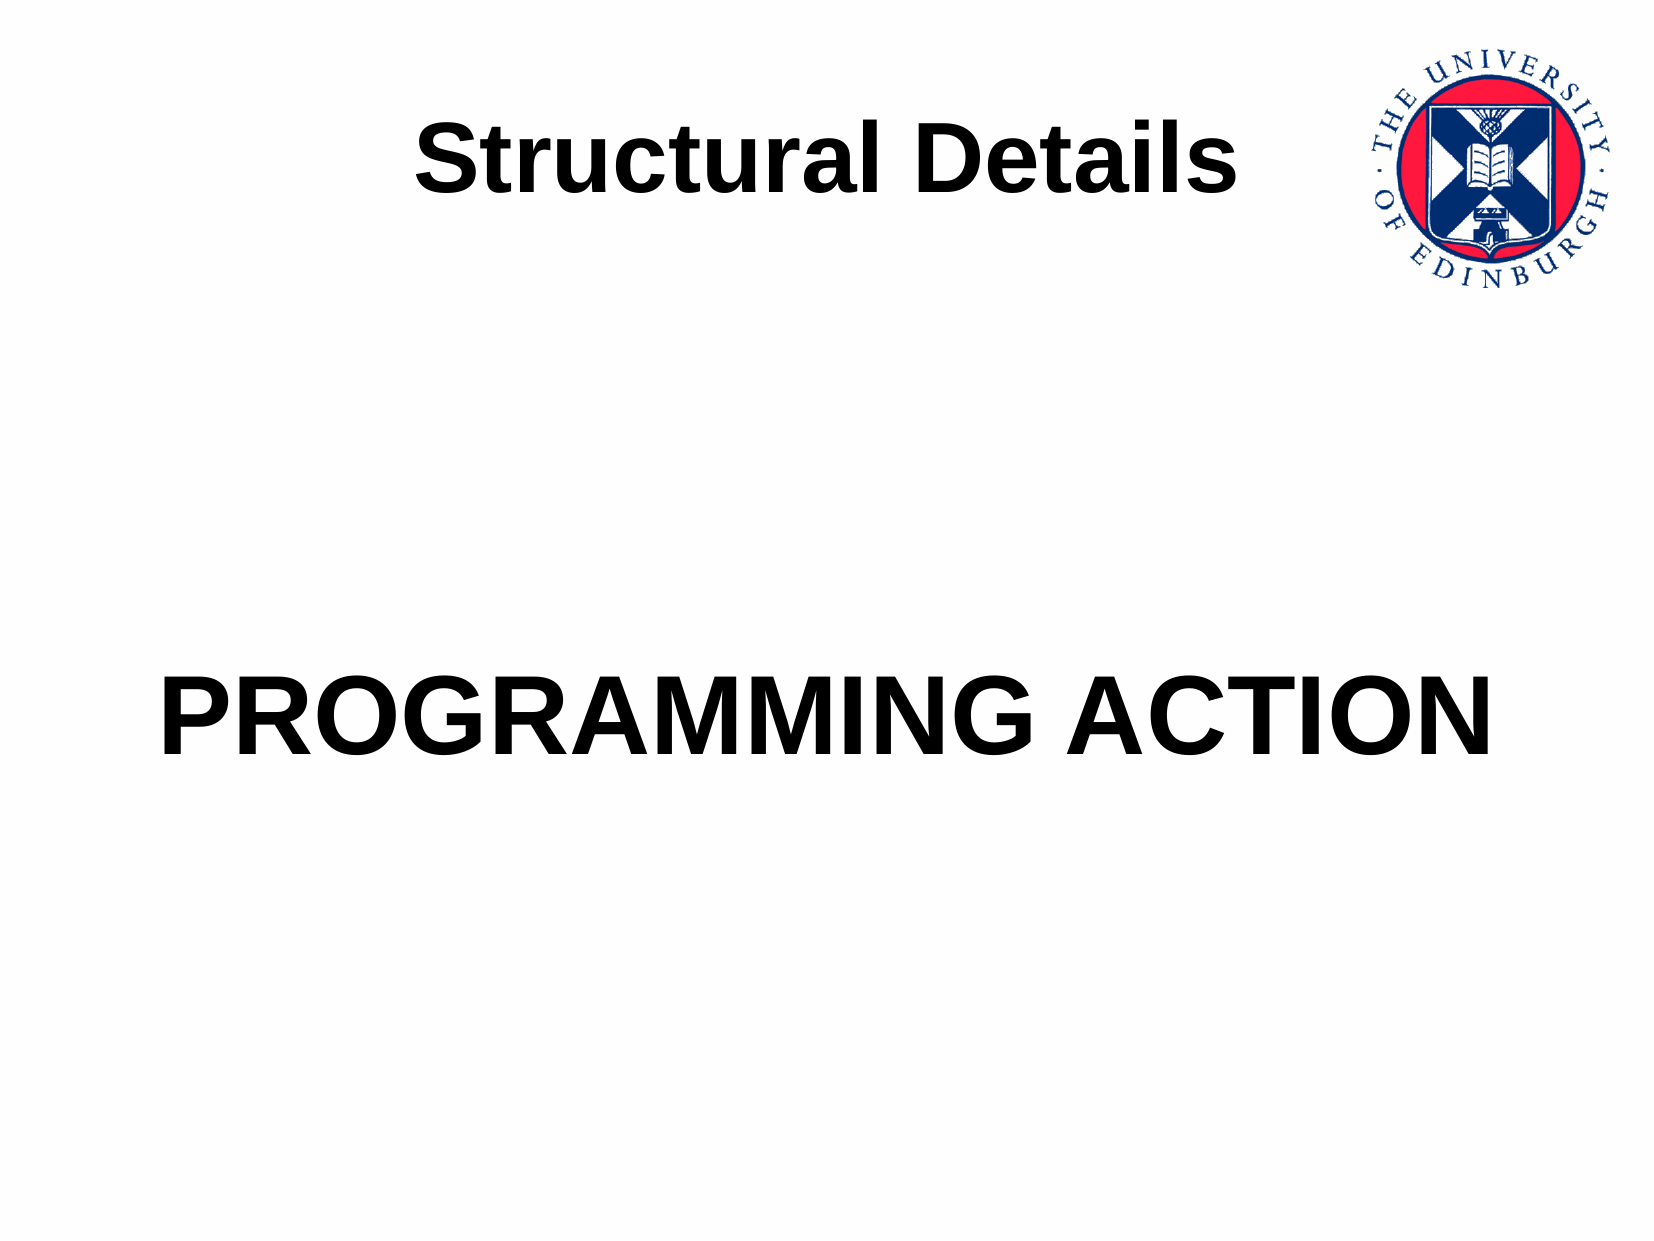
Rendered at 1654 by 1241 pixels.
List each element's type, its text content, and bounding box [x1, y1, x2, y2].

picture [1361, 49, 1610, 296]
title Structural Details [82, 49, 1371, 257]
subtitle PROGRAMMING ACTION [82, 457, 1571, 961]
